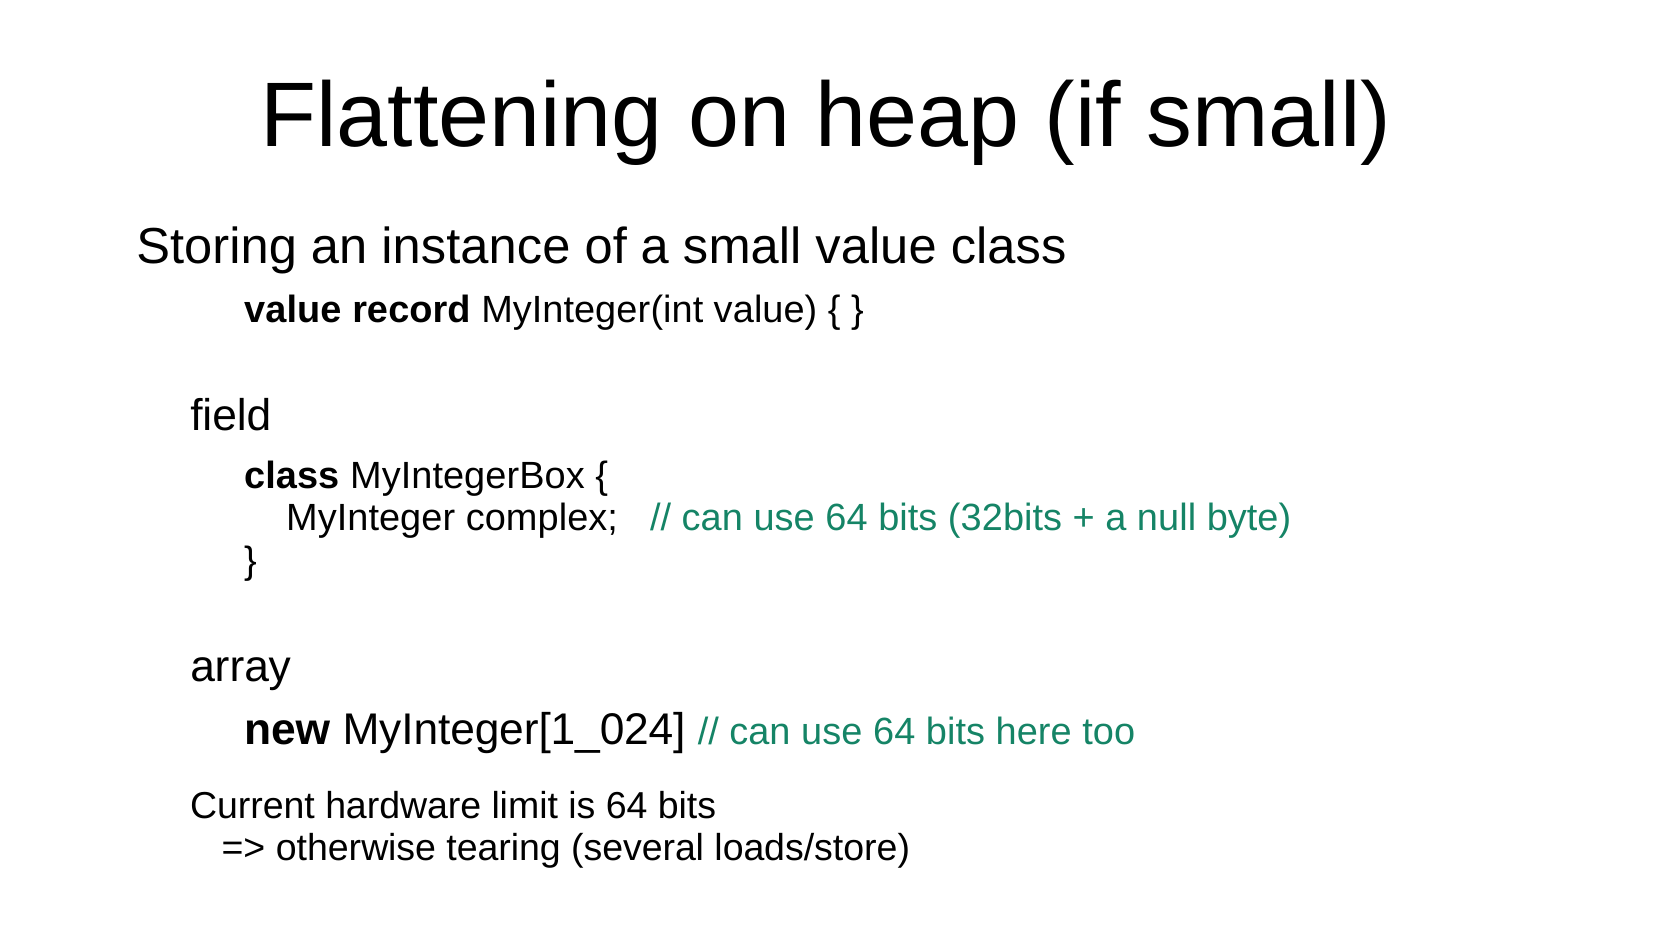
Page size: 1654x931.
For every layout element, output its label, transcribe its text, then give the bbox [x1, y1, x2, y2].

title Flattening on heap (if small) [82, 37, 1571, 193]
list Storing an instance of a small value class value record MyInteger(int value) { } field class MyIntegerBox { MyInteger complex; // can use 64 bits (32bits + a null byte) } array new MyInteger[1_024] // can use 64 bits here too [82, 217, 1571, 758]
text_box Current hardware limit is 64 bits => otherwise tearing (several loads/store) [175, 777, 927, 877]
